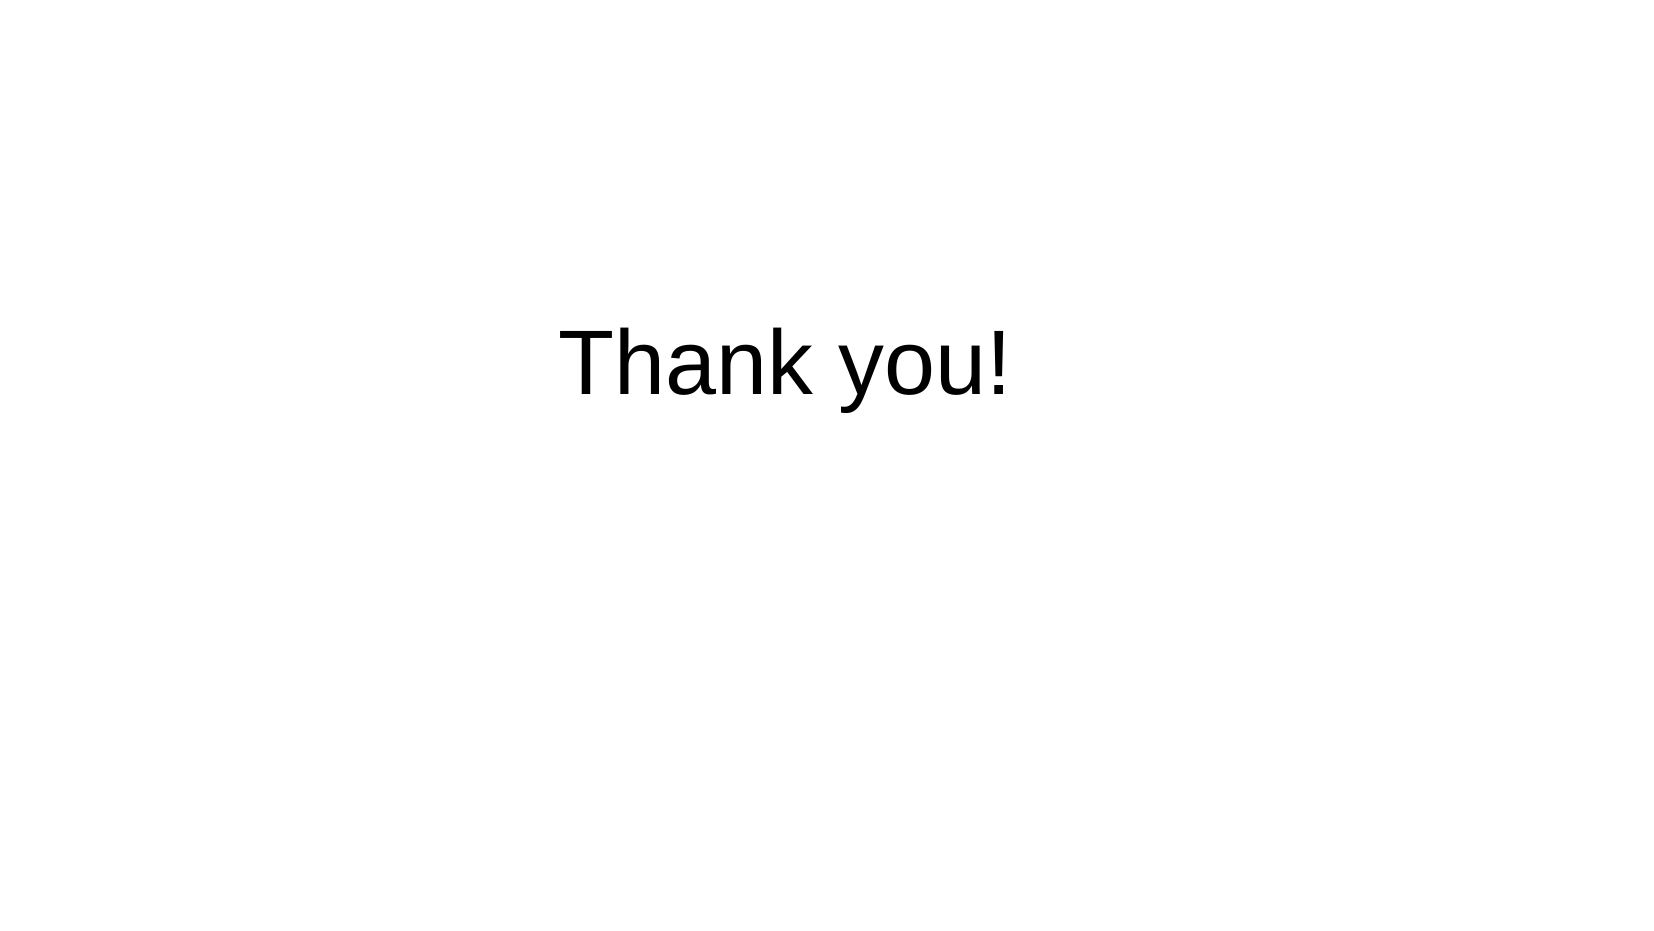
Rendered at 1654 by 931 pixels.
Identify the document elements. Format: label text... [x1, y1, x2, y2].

title Thank you! [41, 285, 1531, 441]
